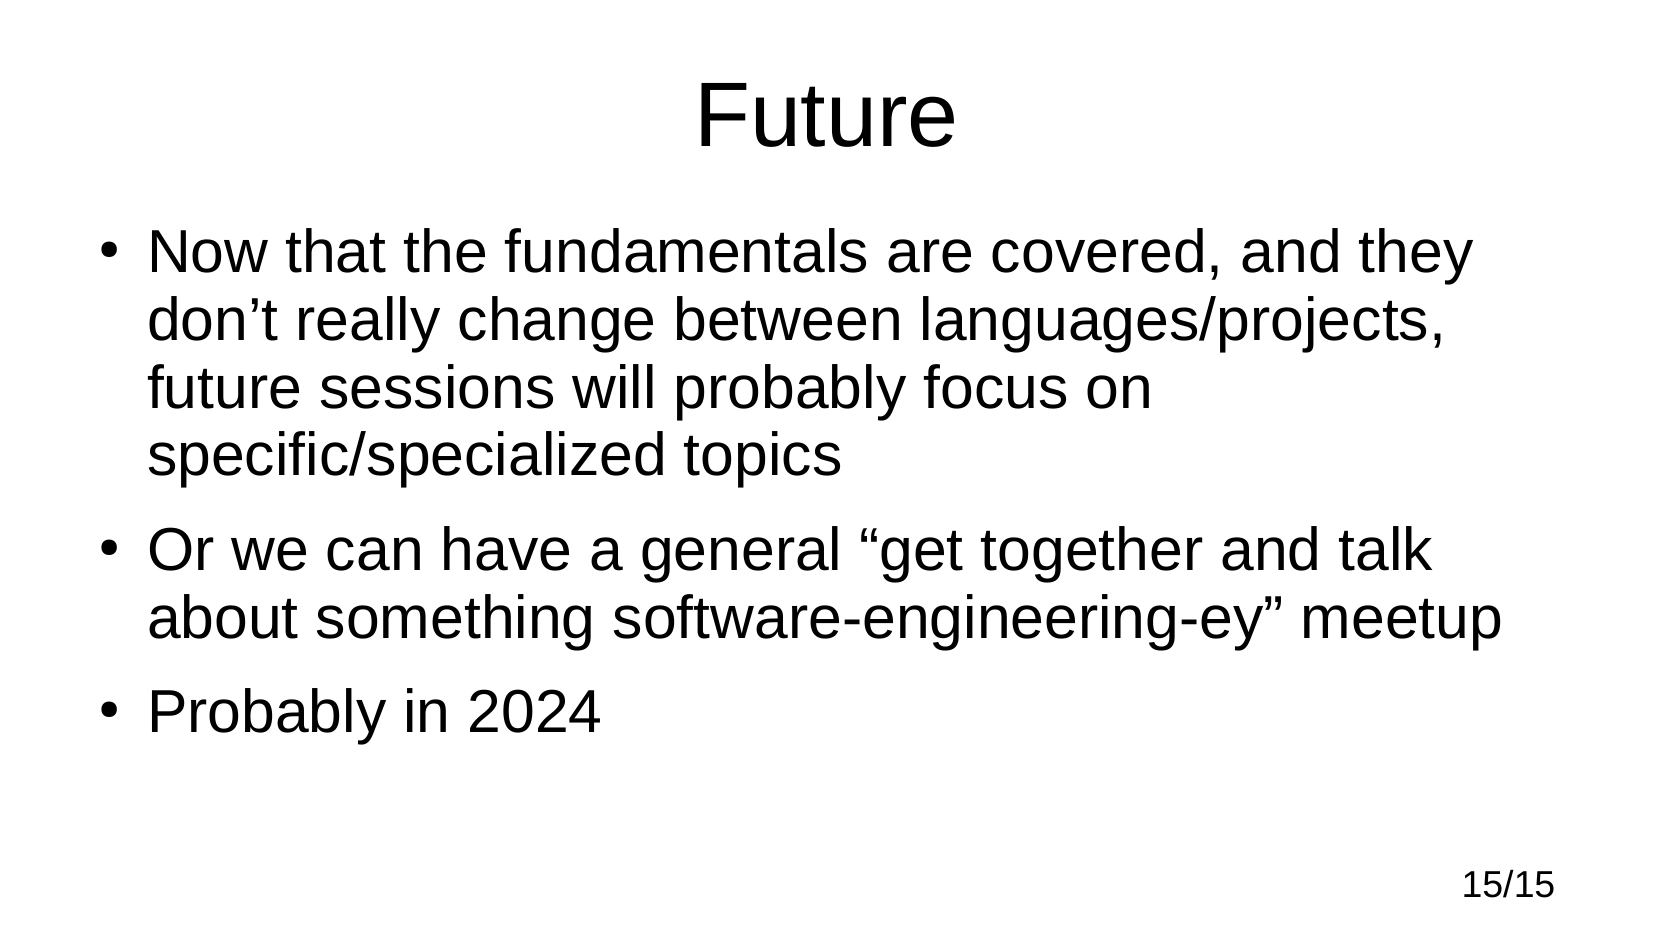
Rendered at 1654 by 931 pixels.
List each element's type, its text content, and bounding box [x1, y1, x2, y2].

text_box <number>/15 [1446, 856, 1625, 931]
list Now that the fundamentals are covered, and they don’t really change between languages/projects, future sessions will probably focus on specific/specialized topics Or we can have a general “get together and talk about something software-engineering-ey” meetup Probably in 2024 [82, 217, 1571, 758]
title Future [82, 37, 1571, 193]
